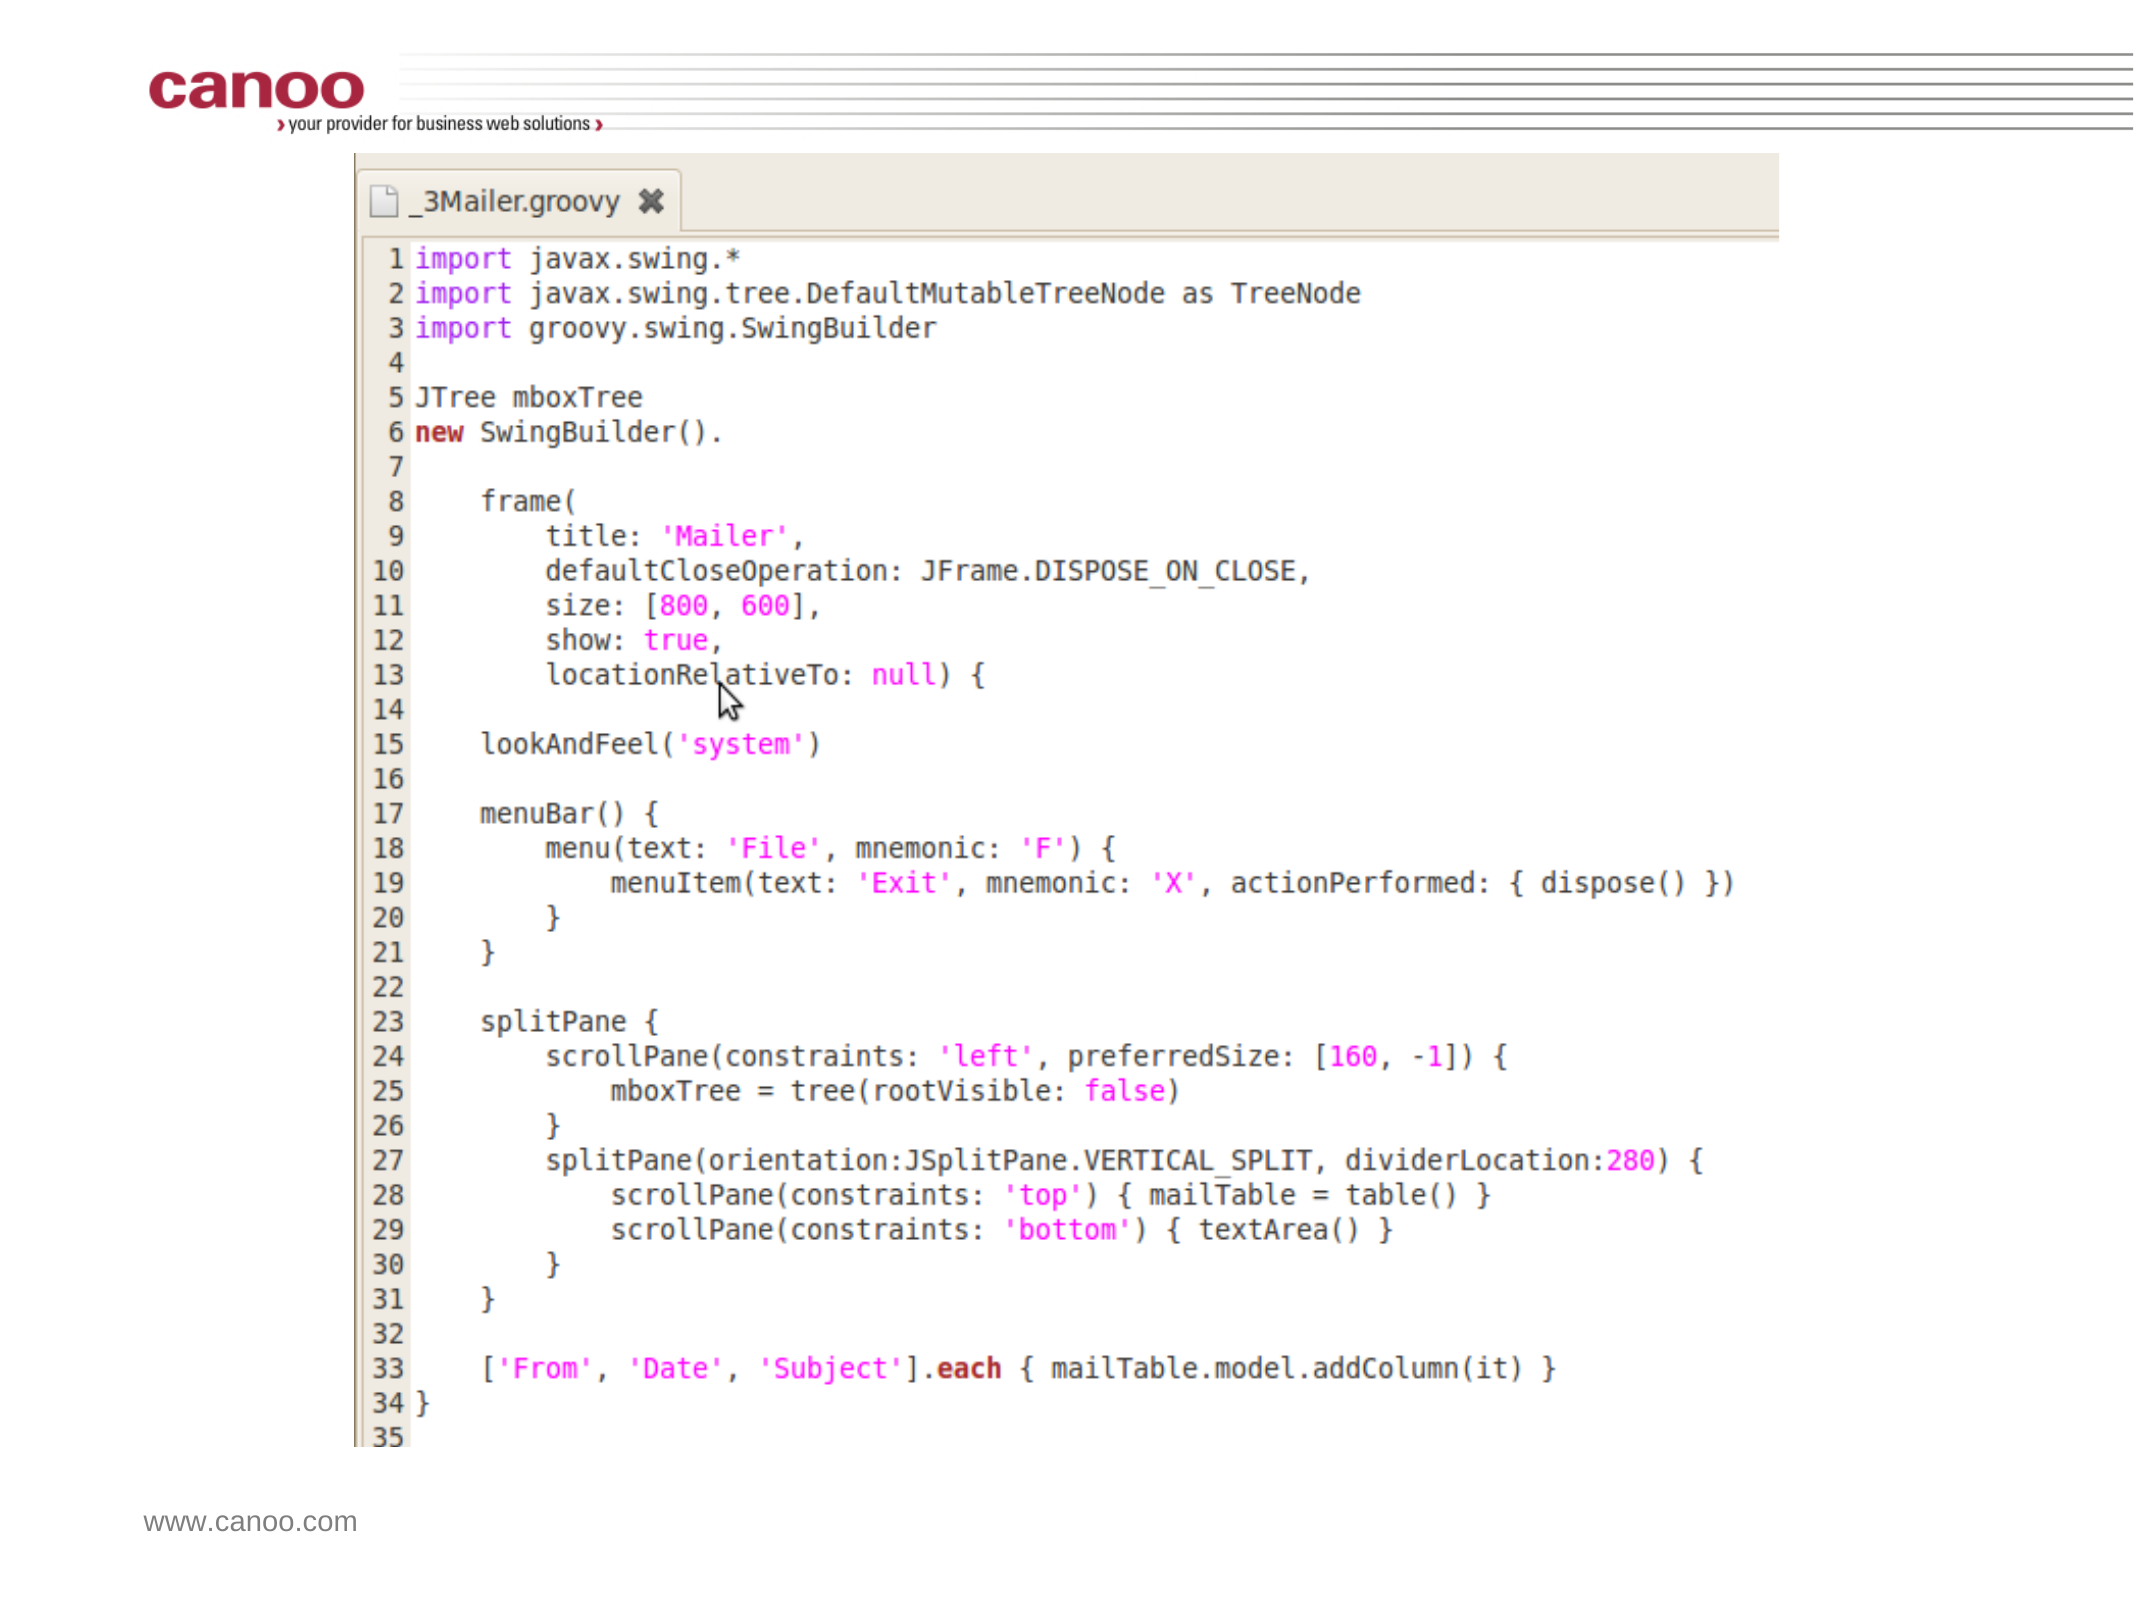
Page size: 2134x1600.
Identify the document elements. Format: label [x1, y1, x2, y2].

picture [0, 21, 2134, 1447]
